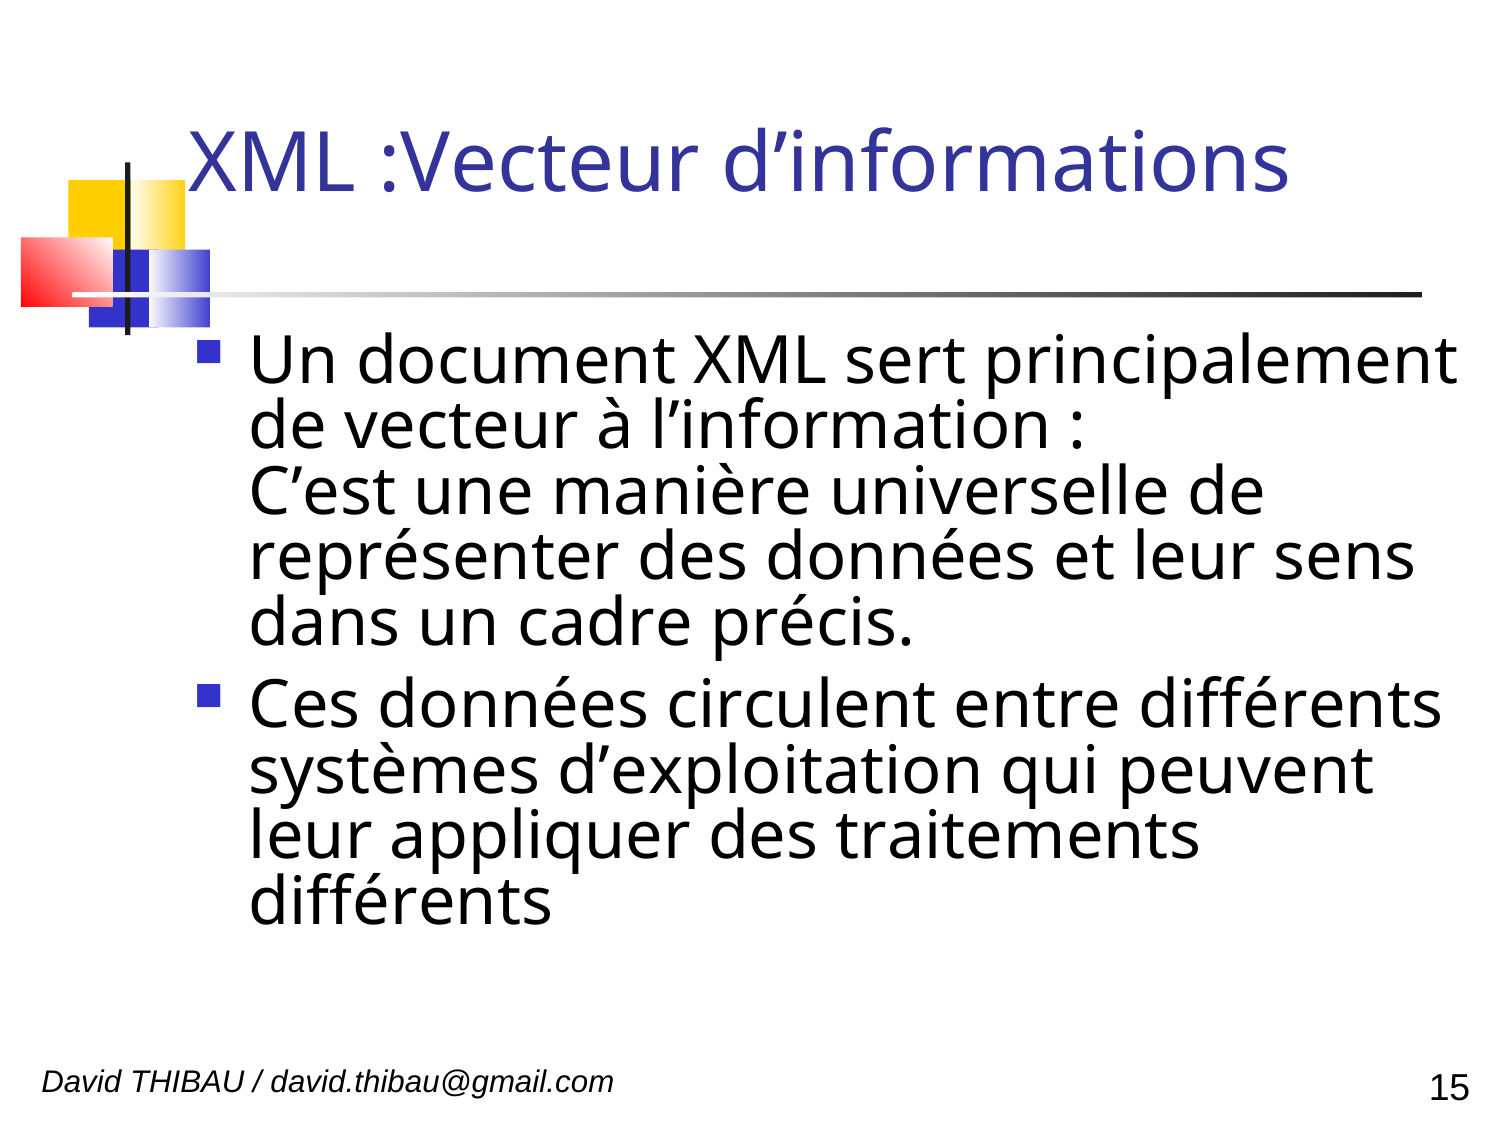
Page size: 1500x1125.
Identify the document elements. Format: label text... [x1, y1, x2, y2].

list Un document XML sert principalement de vecteur à l’information : C’est une manière universelle de représenter des données et leur sens dans un cadre précis. Ces données circulent entre différents systèmes d’exploitation qui peuvent leur appliquer des traitements différents [193, 330, 1469, 1047]
title XML :Vecteur d’informations [188, 59, 1467, 275]
